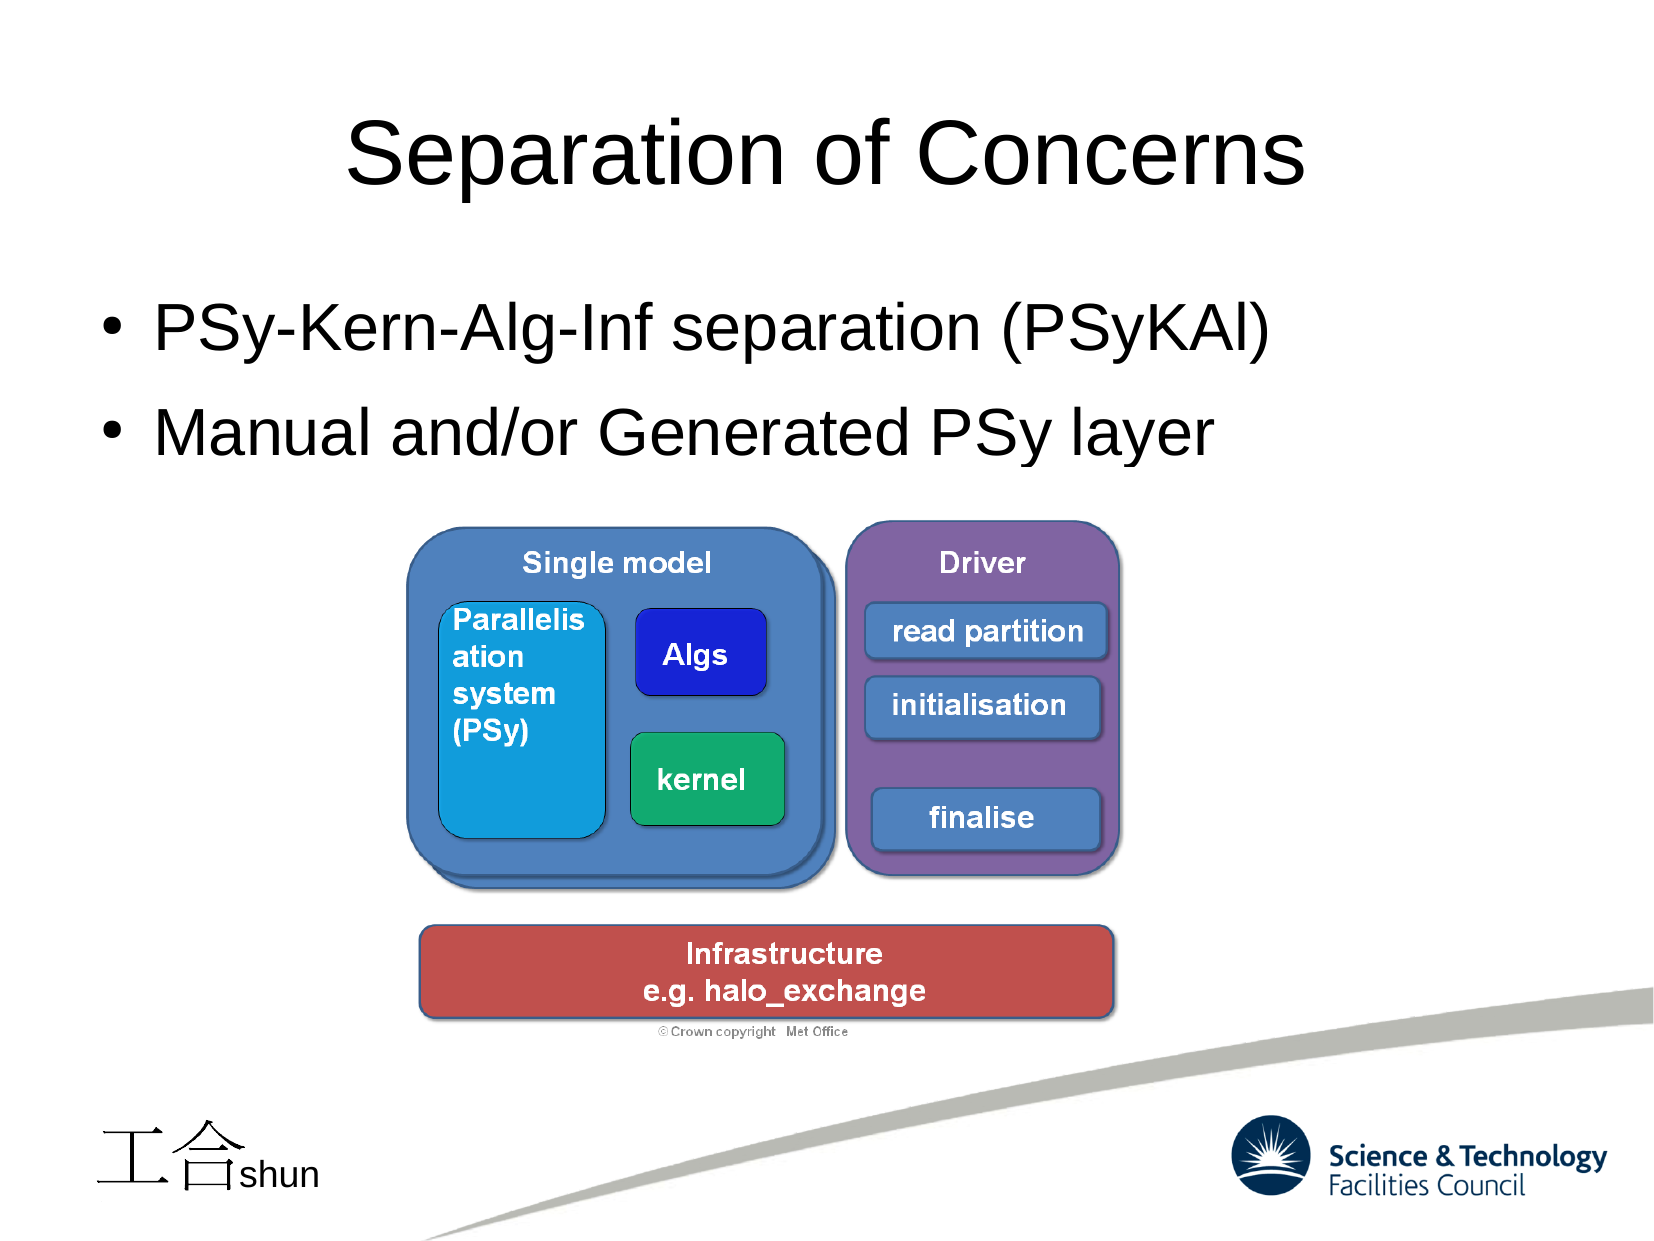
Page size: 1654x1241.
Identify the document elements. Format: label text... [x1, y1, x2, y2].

title Separation of Concerns [82, 49, 1571, 257]
list PSy-Kern-Alg-Inf separation (PSyKAl) Manual and/or Generated PSy layer [82, 290, 1538, 508]
picture [360, 467, 1654, 1241]
picture [80, 1110, 278, 1211]
